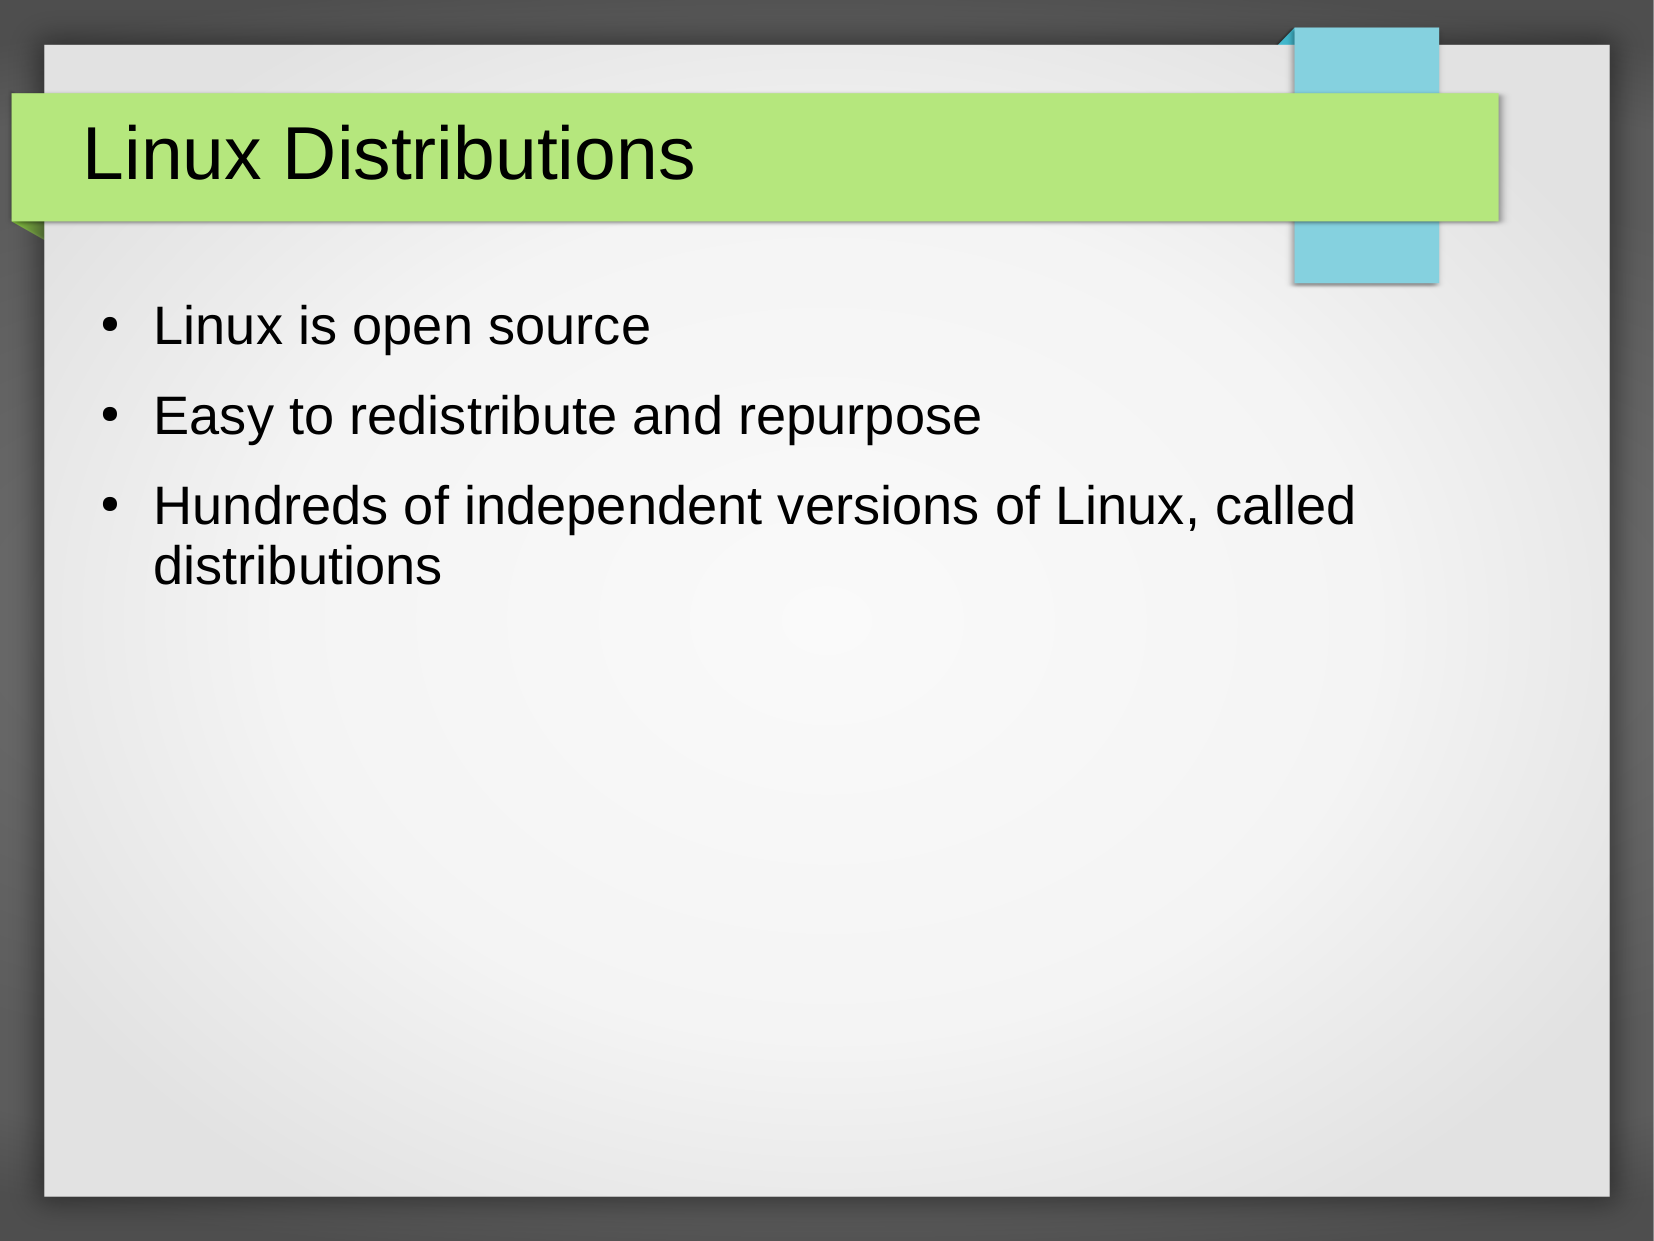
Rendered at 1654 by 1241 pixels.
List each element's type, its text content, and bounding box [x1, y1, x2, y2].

picture [0, 0, 1654, 1241]
title Linux Distributions [82, 94, 1264, 213]
list Linux is open source Easy to redistribute and repurpose Hundreds of independent versions of Linux, called distributions [82, 295, 1571, 1015]
